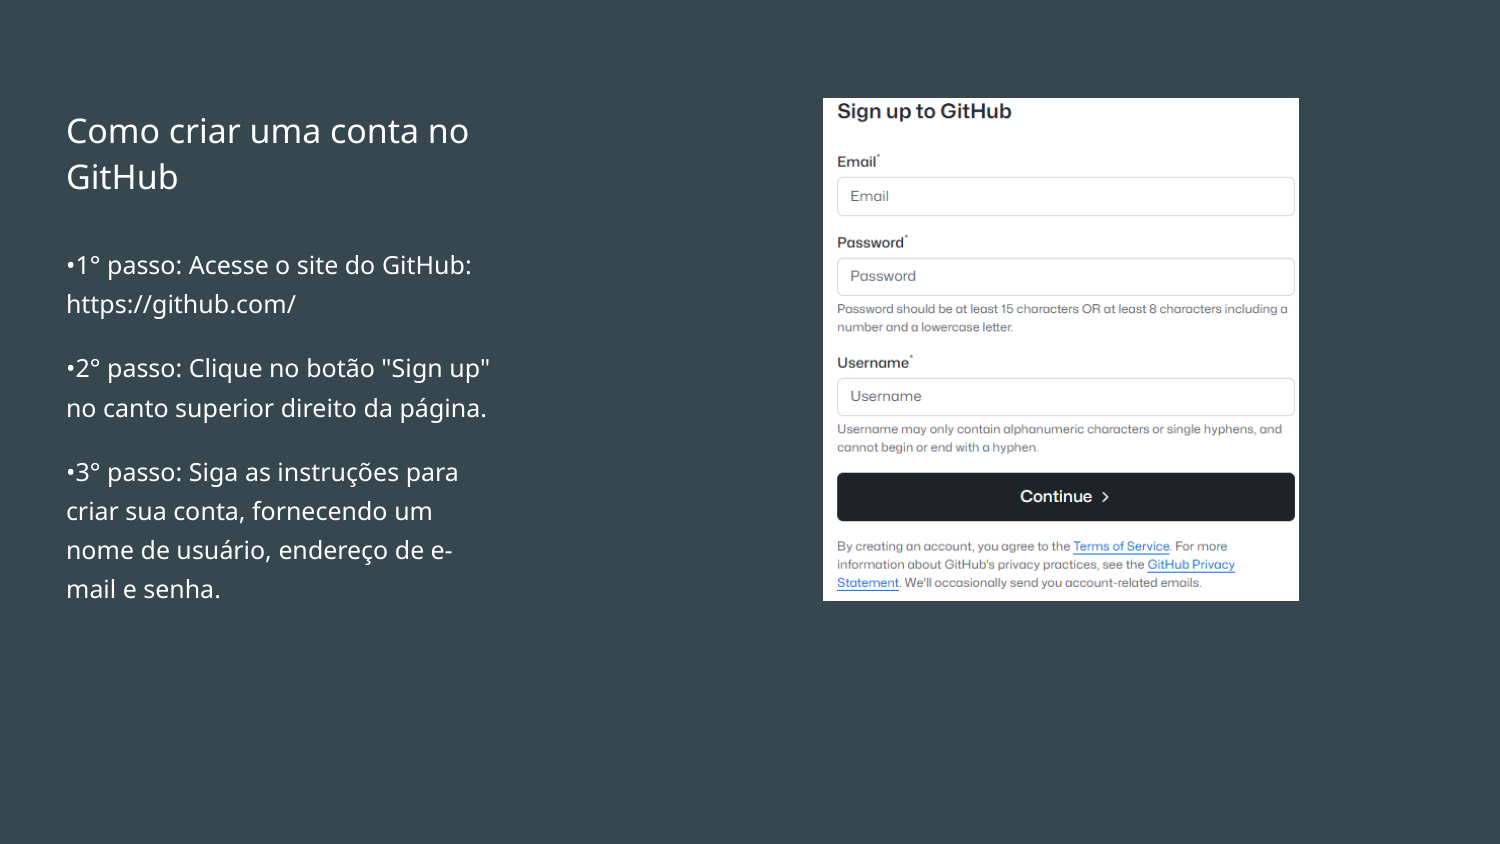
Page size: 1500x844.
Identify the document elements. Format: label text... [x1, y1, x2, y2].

list •1° passo: Acesse o site do GitHub: https://github.com/ •2° passo: Clique no botão "Sign up" no canto superior direito da página. •3° passo: Siga as instruções para criar sua conta, fornecendo um nome de usuário, endereço de e-mail e senha. [51, 227, 512, 750]
picture [823, 98, 1299, 601]
title Como criar uma conta no GitHub [51, 91, 512, 216]
